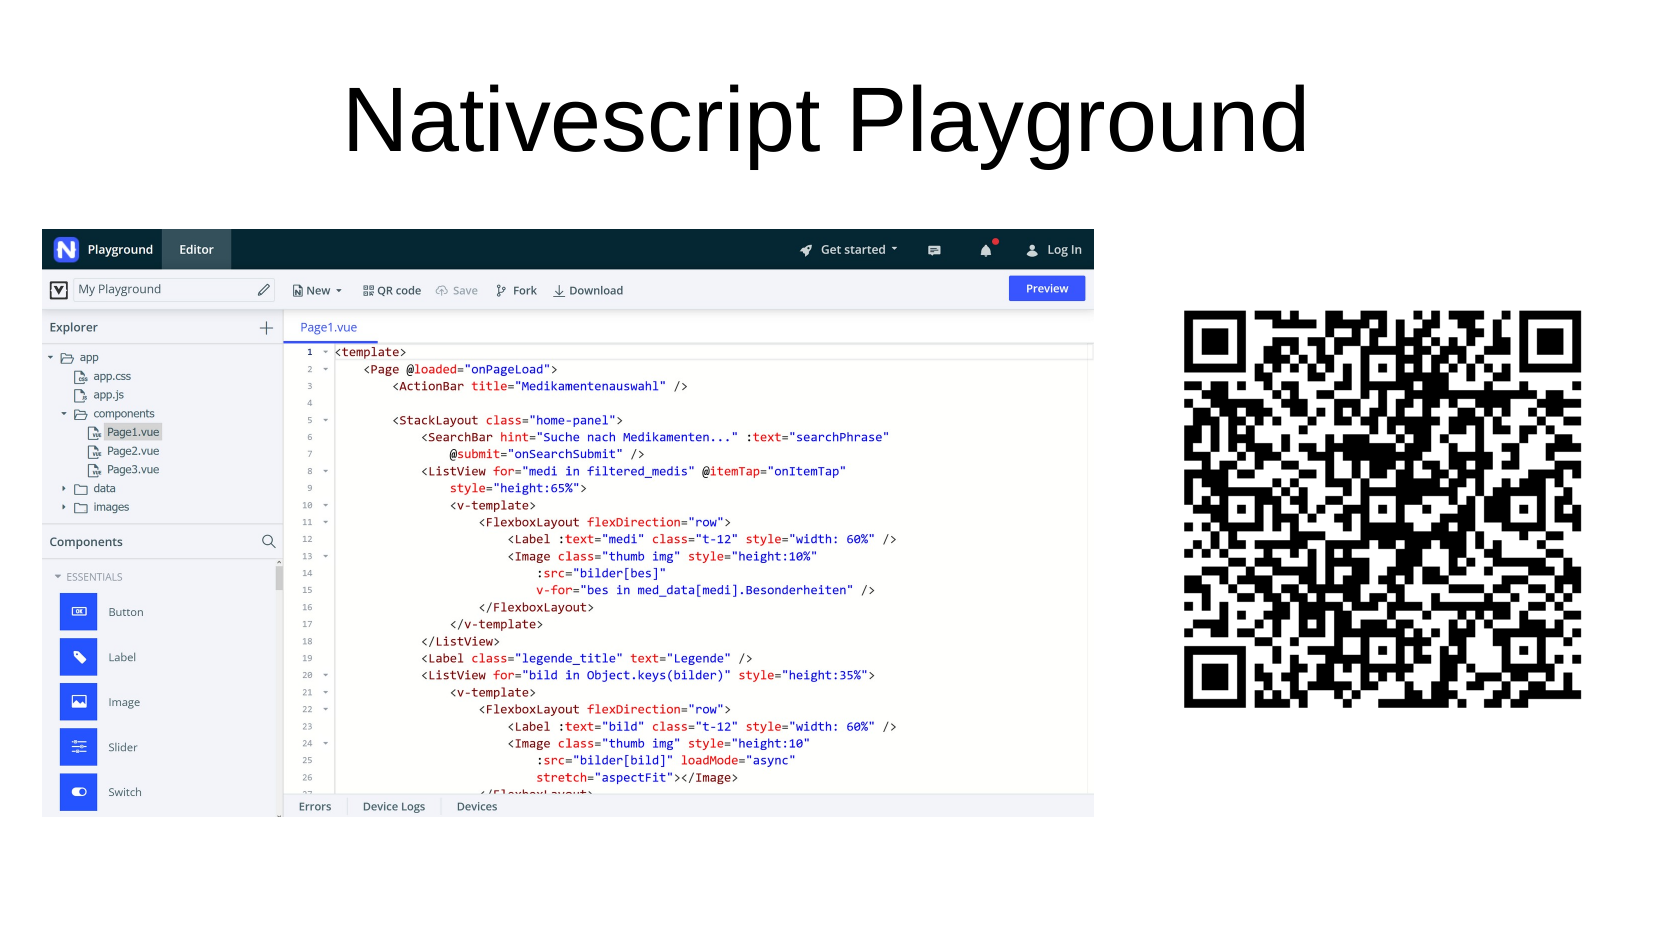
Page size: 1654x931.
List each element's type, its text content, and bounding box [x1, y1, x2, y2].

title Nativescript Playground [82, 37, 1571, 193]
picture [42, 229, 1094, 817]
picture [1178, 303, 1590, 713]
